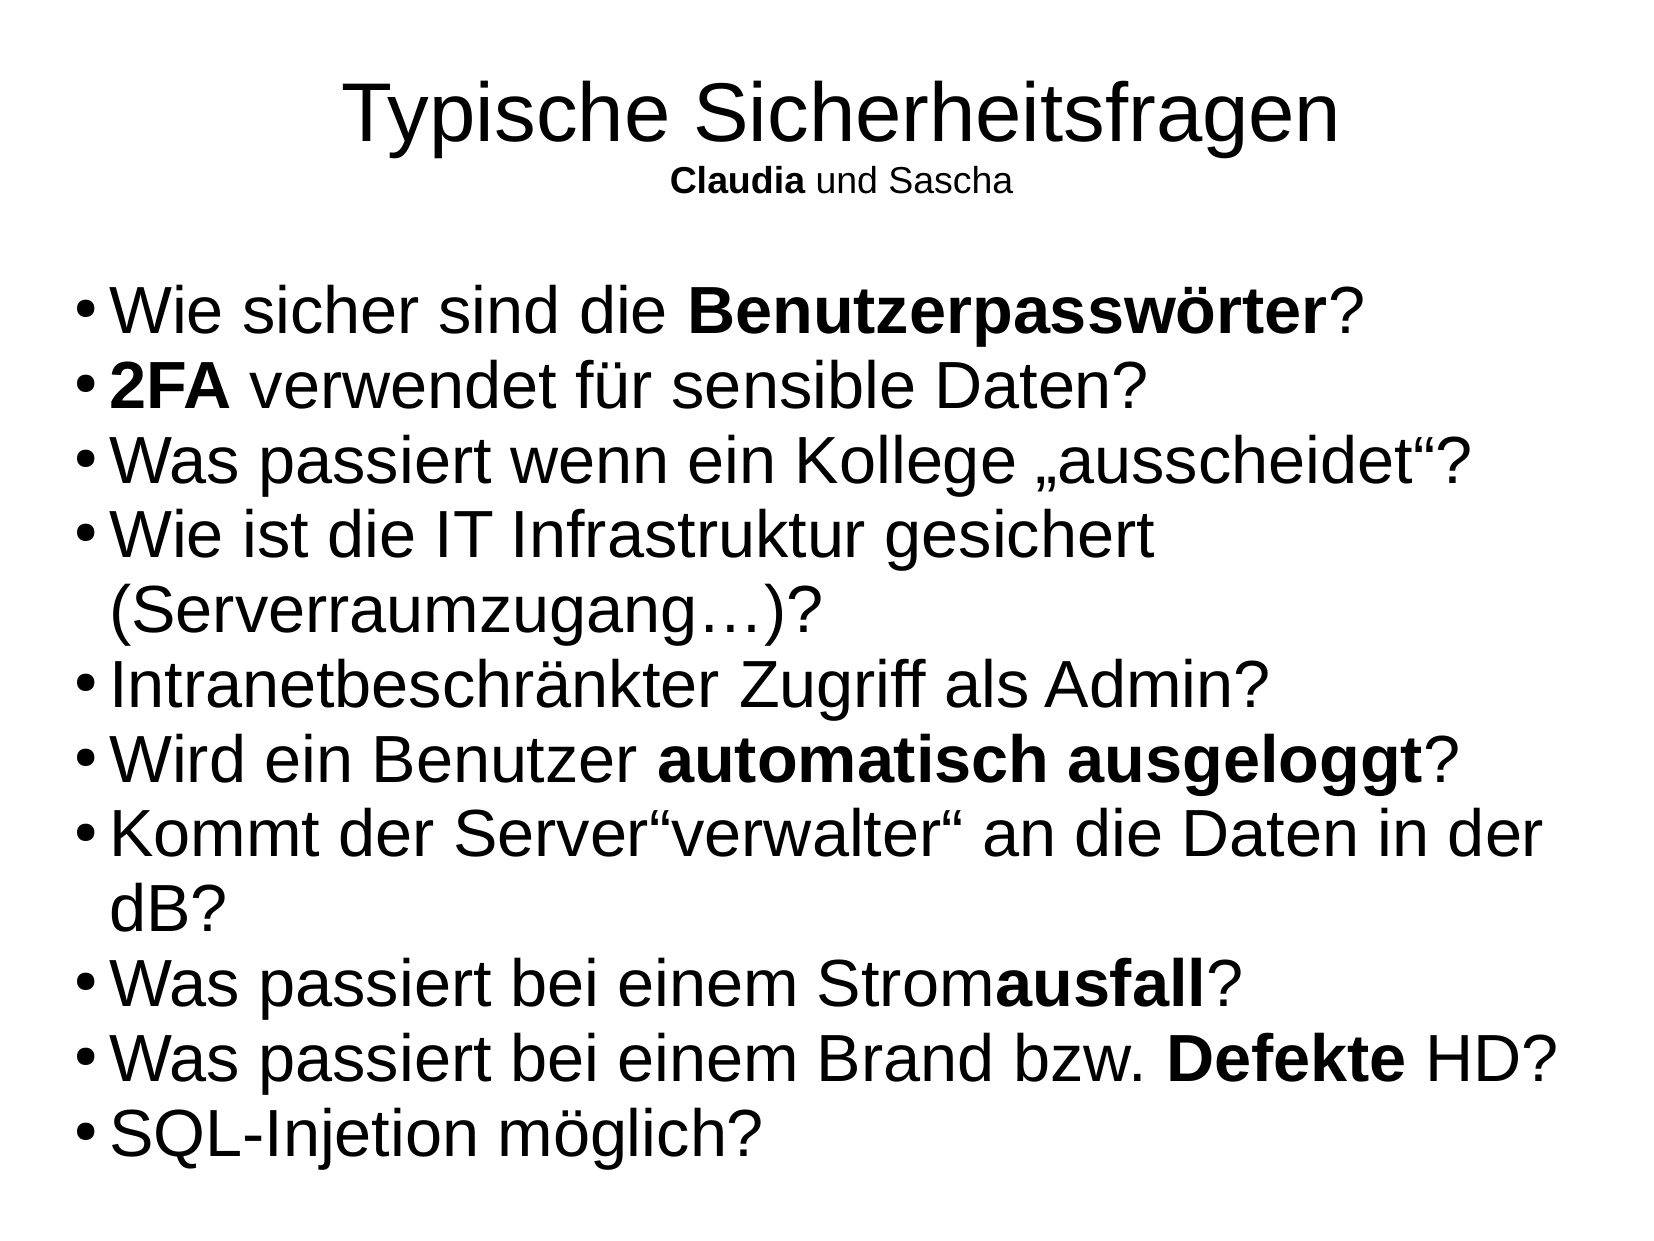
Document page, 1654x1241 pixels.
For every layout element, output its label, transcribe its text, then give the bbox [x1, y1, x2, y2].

text_box Typische Sicherheitsfragen Claudia und Sascha [88, 59, 1595, 209]
text_box Wie sicher sind die Benutzerpasswörter? 2FA verwendet für sensible Daten? Was passiert wenn ein Kollege „ausscheidet“? Wie ist die IT Infrastruktur gesichert (Serverraumzugang…)? Intranetbeschränkter Zugriff als Admin? Wird ein Benutzer automatisch ausgeloggt? Kommt der Server“verwalter“ an die Daten in der dB? Was passiert bei einem Stromausfall? Was passiert bei einem Brand bzw. Defekte HD? SQL-Injetion möglich? [59, 265, 1595, 1178]
